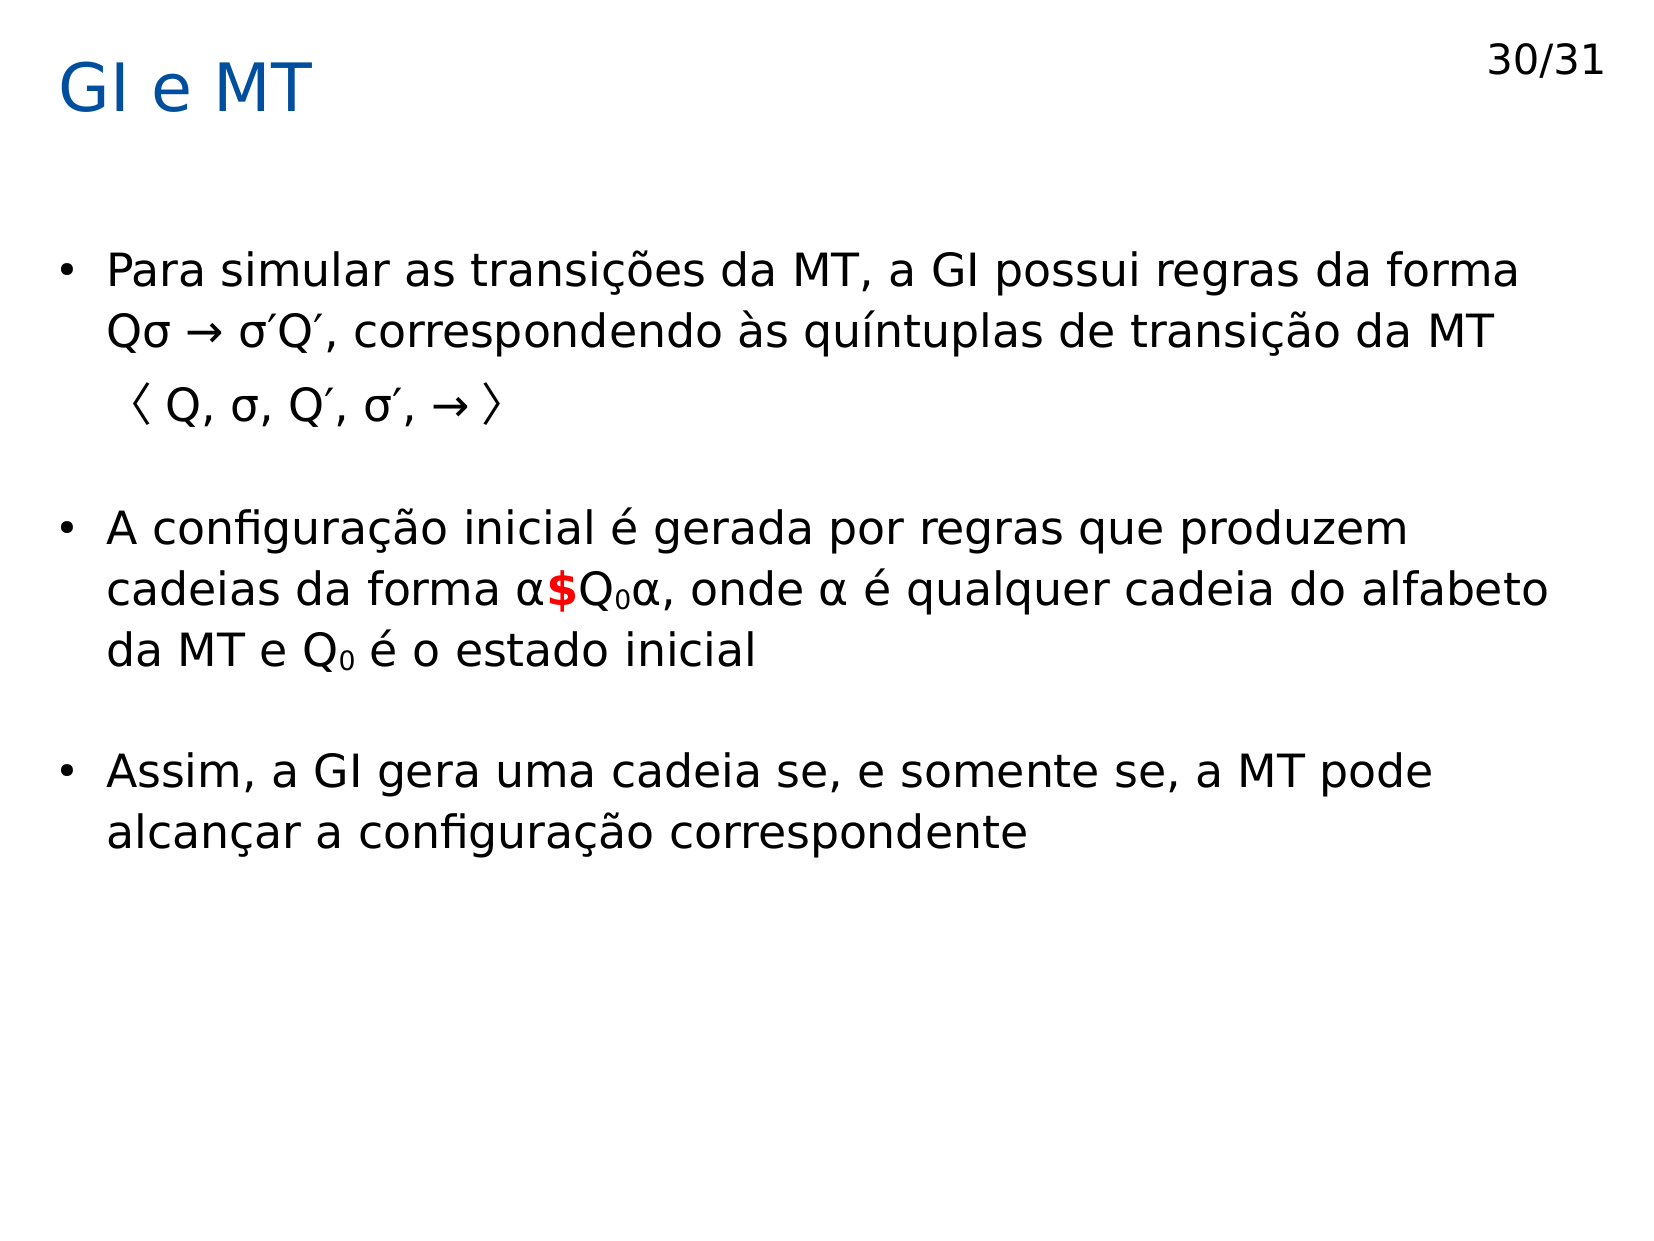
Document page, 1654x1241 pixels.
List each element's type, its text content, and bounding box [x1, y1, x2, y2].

title GI e MT [59, 29, 1506, 148]
list Para simular as transições da MT, a GI possui regras da forma Qσ → σ′Q′, correspondendo às quíntuplas de transição da MT〈Q, σ, Q′, σ′, →〉 A configuração inicial é gerada por regras que produzem cadeias da forma α$Q0α, onde α é qualquer cadeia do alfabeto da MT e Q0 é o estado inicial Assim, a GI gera uma cadeia se, e somente se, a MT pode alcançar a configuração correspondente [59, 236, 1595, 1211]
